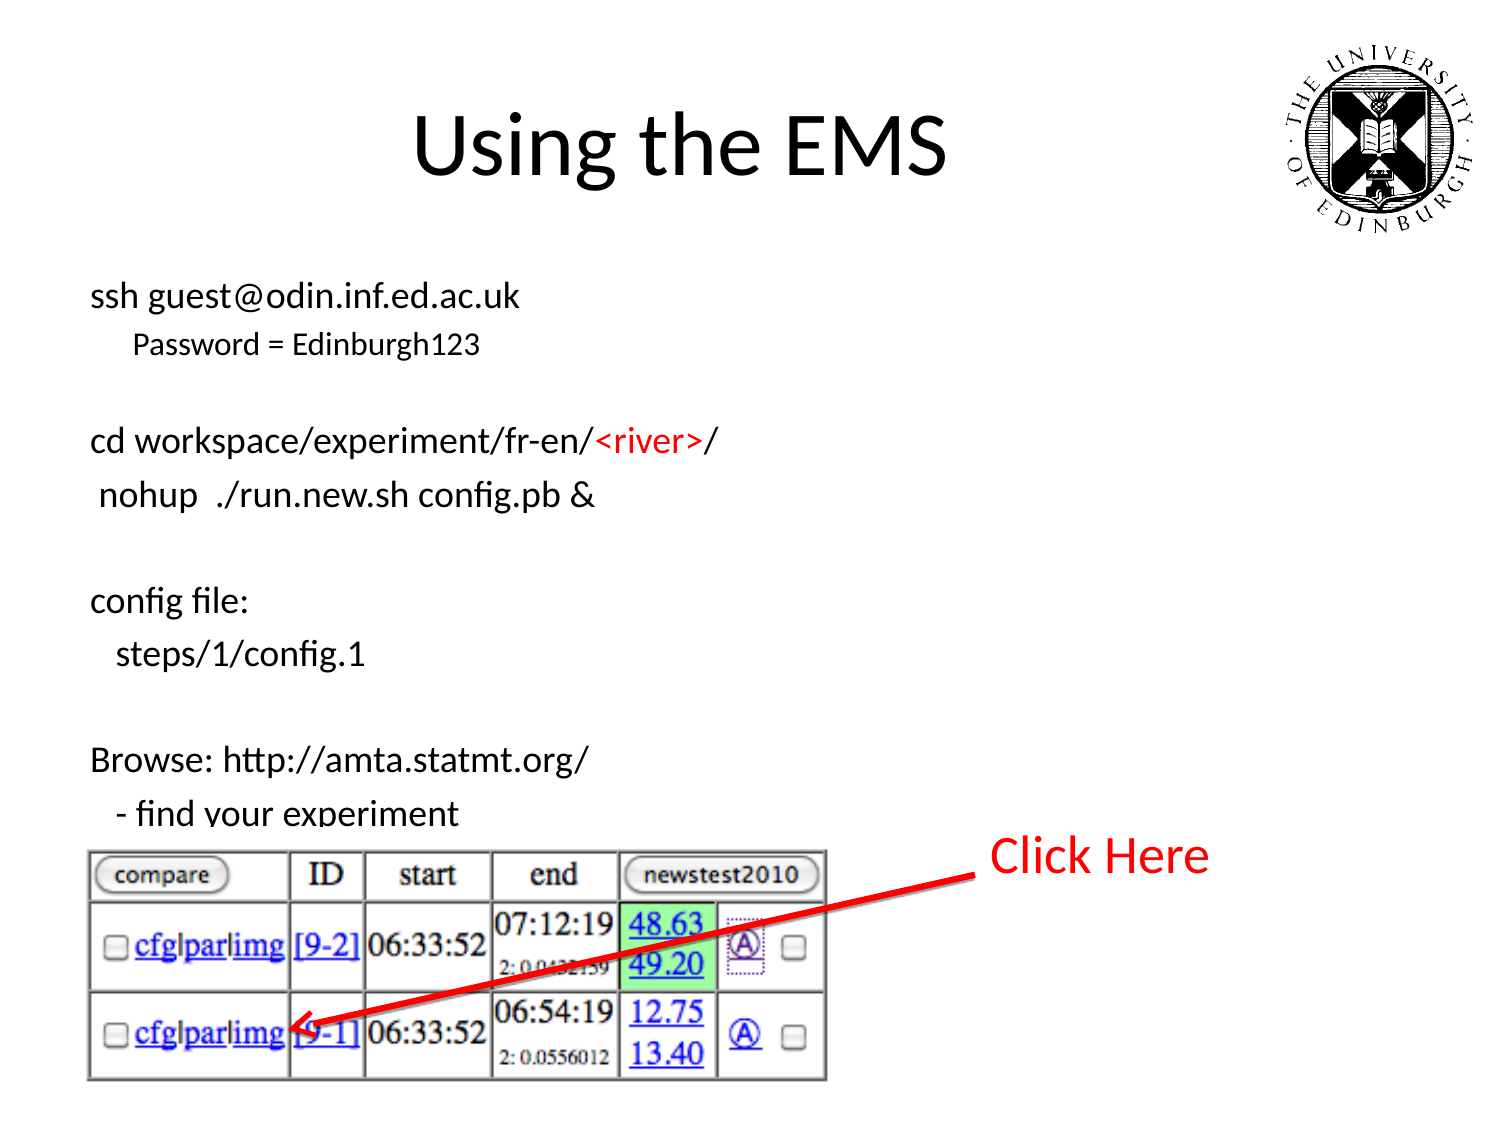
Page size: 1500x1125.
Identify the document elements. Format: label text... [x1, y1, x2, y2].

title Using the EMS [75, 45, 1286, 233]
text_box Click Here [976, 812, 1226, 893]
picture [1286, 45, 1473, 233]
list ssh guest@odin.inf.ed.ac.uk Password = Edinburgh123 cd workspace/experiment/fr-en/<river>/ nohup ./run.new.sh config.pb & config file: steps/1/config.1 Browse: http://amta.statmt.org/ - find your experiment _ [75, 262, 1425, 1005]
picture [75, 827, 884, 1113]
